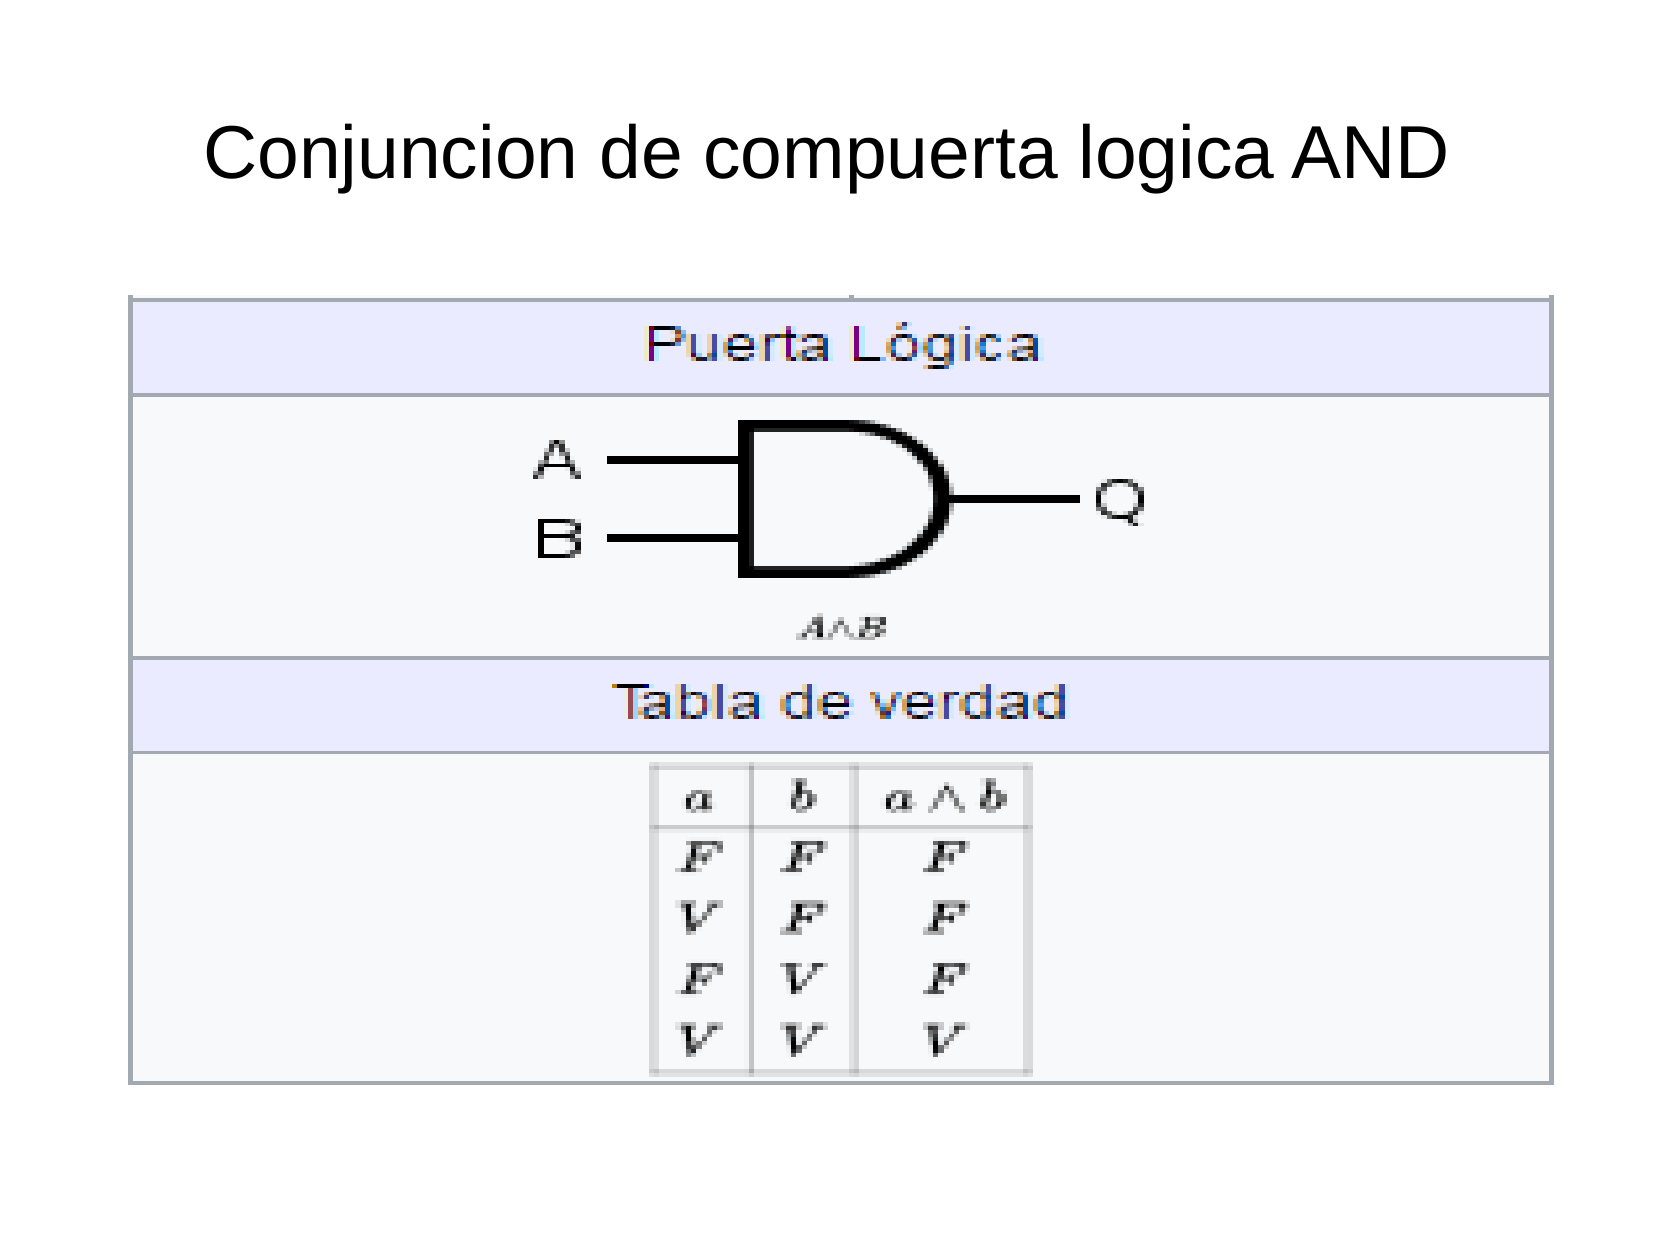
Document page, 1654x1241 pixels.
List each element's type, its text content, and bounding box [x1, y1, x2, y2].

picture [118, 295, 1565, 1093]
title Conjuncion de compuerta logica AND [82, 49, 1571, 257]
